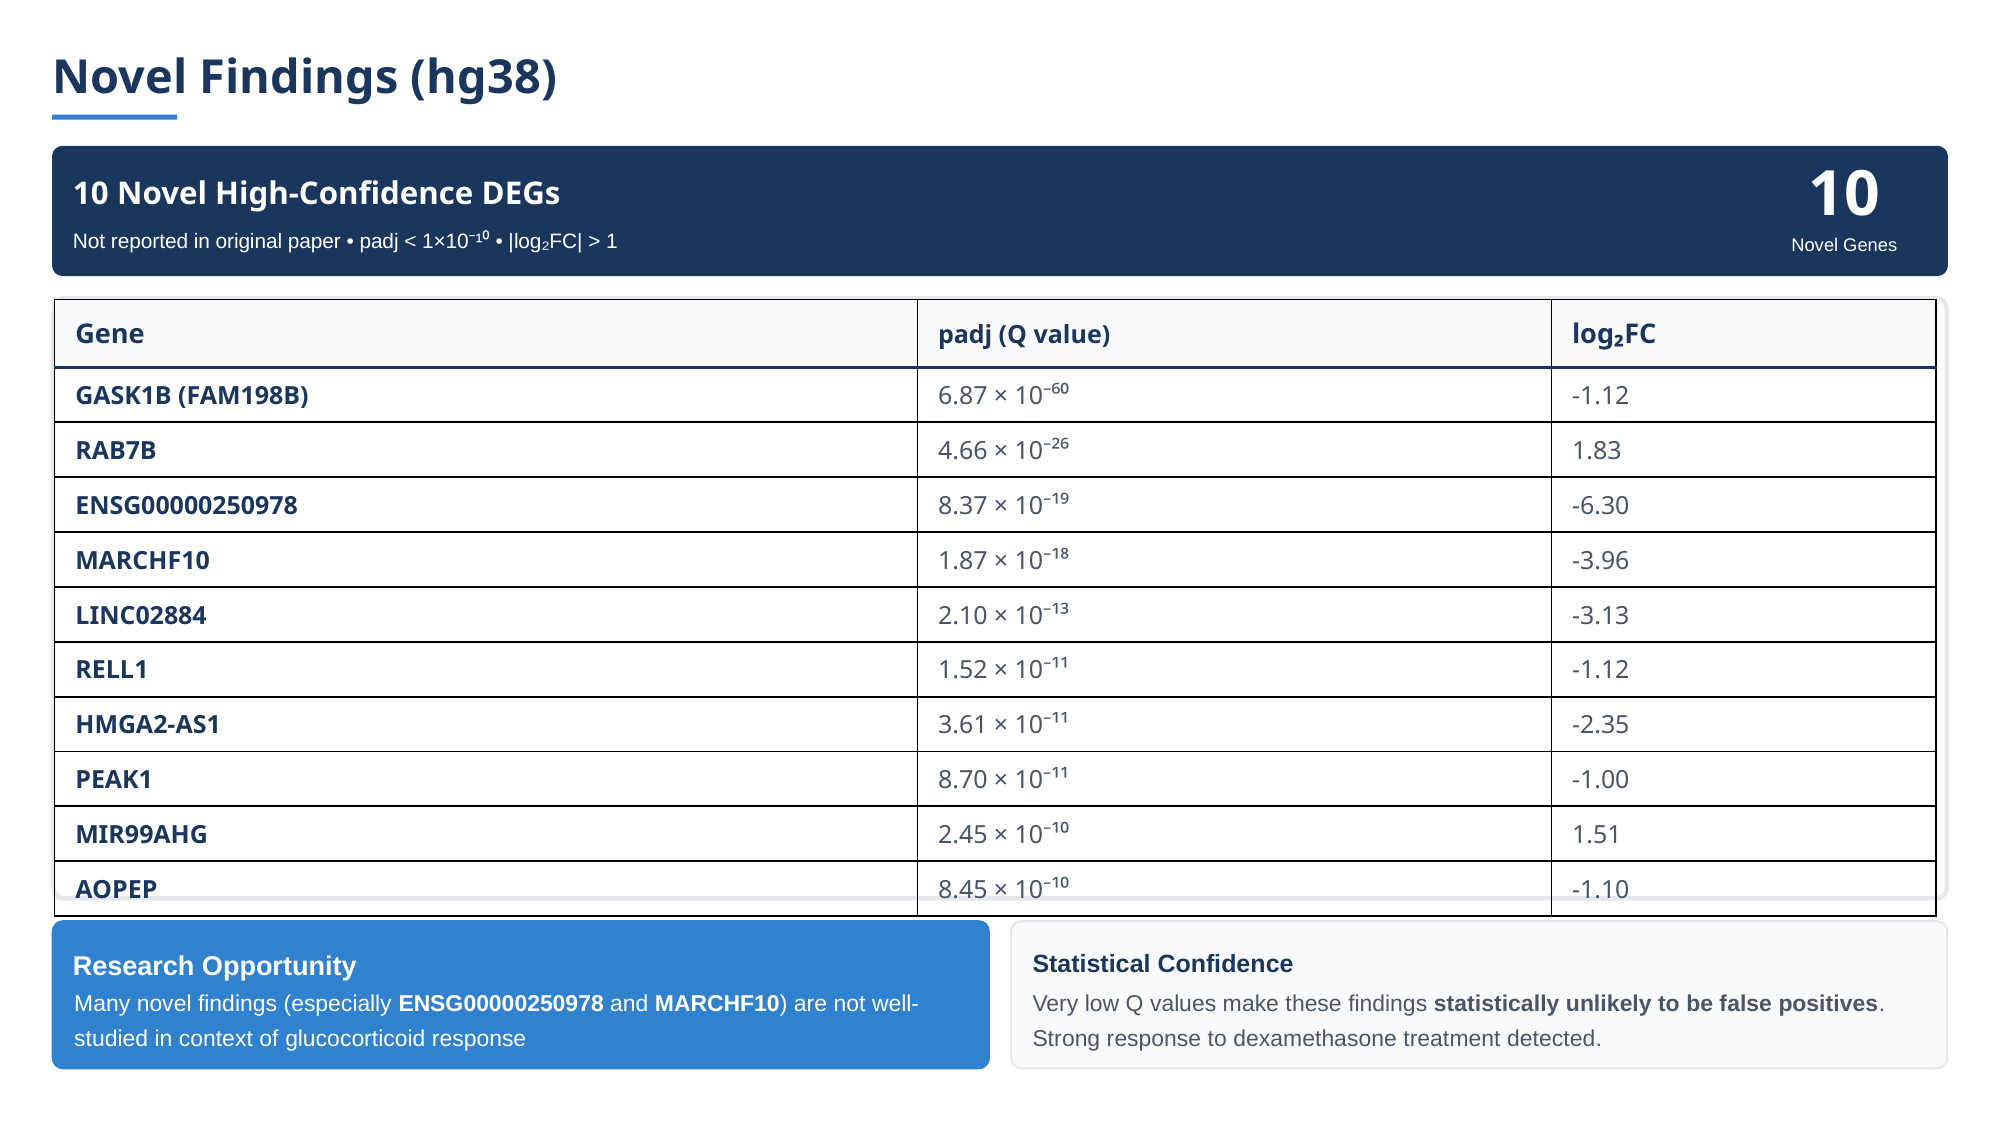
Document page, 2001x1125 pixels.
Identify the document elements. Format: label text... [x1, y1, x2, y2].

table_header padj (Q value) [918, 300, 1551, 366]
text_box Statistical Confidence [1032, 942, 1911, 974]
table_header log₂FC [1552, 300, 1935, 366]
text_box Novel Findings (hg38) [52, 52, 1972, 105]
table_cell MIR99AHG [55, 807, 917, 860]
table_cell -1.12 [1552, 643, 1935, 696]
table_cell 1.51 [1552, 807, 1935, 860]
text_box Novel Genes [1789, 229, 1900, 256]
text_box Research Opportunity [72, 943, 951, 975]
table_cell -1.10 [1552, 862, 1935, 915]
table_cell 1.87 × 10⁻¹⁸ [918, 533, 1551, 586]
table_cell 6.87 × 10⁻⁶⁰ [918, 369, 1551, 421]
table_cell -3.96 [1552, 533, 1935, 586]
table_cell -2.35 [1552, 698, 1935, 751]
table_cell 8.45 × 10⁻¹⁰ [918, 862, 1551, 915]
table_cell ENSG00000250978 [55, 478, 917, 531]
table_cell RELL1 [55, 643, 917, 696]
text_box [52, 145, 1948, 277]
text_box [52, 114, 178, 120]
table_cell 4.66 × 10⁻²⁶ [918, 423, 1551, 476]
table_cell 1.52 × 10⁻¹¹ [918, 643, 1551, 696]
text_box [1937, 298, 1947, 899]
table_cell 2.10 × 10⁻¹³ [918, 588, 1551, 641]
table_cell -1.00 [1552, 752, 1935, 805]
table_cell LINC02884 [55, 588, 917, 641]
table_cell AOPEP [55, 862, 917, 915]
text_box Many novel findings (especially ENSG00000250978 and MARCHF10) are not well-studied in context of glucocorticoid response [74, 984, 978, 1047]
text_box [52, 921, 989, 1069]
table_cell 2.45 × 10⁻¹⁰ [918, 807, 1551, 860]
table_cell HMGA2-AS1 [55, 698, 917, 751]
text_box 10 [1778, 166, 1911, 230]
text_box [1011, 921, 1948, 1069]
table_cell MARCHF10 [55, 533, 917, 586]
table_cell GASK1B (FAM198B) [55, 369, 917, 421]
text_box 10 Novel High-Confidence DEGs [72, 169, 629, 211]
table_cell -1.12 [1552, 369, 1935, 421]
table_cell -3.13 [1552, 588, 1935, 641]
table_cell 1.83 [1552, 423, 1935, 476]
table_cell 3.61 × 10⁻¹¹ [918, 698, 1551, 751]
text_box Very low Q values make these findings statistically unlikely to be false positives. Strong response to dexamethasone treatment detected. [1032, 984, 1937, 1047]
table_header Gene [55, 300, 917, 366]
table_cell 8.70 × 10⁻¹¹ [918, 752, 1551, 805]
table_cell PEAK1 [55, 752, 917, 805]
table_cell 8.37 × 10⁻¹⁹ [918, 478, 1551, 531]
table_cell RAB7B [55, 423, 917, 476]
text_box Not reported in original paper • padj < 1×10⁻¹⁰ • |log₂FC| > 1 [72, 221, 660, 253]
table_cell -6.30 [1552, 478, 1935, 531]
